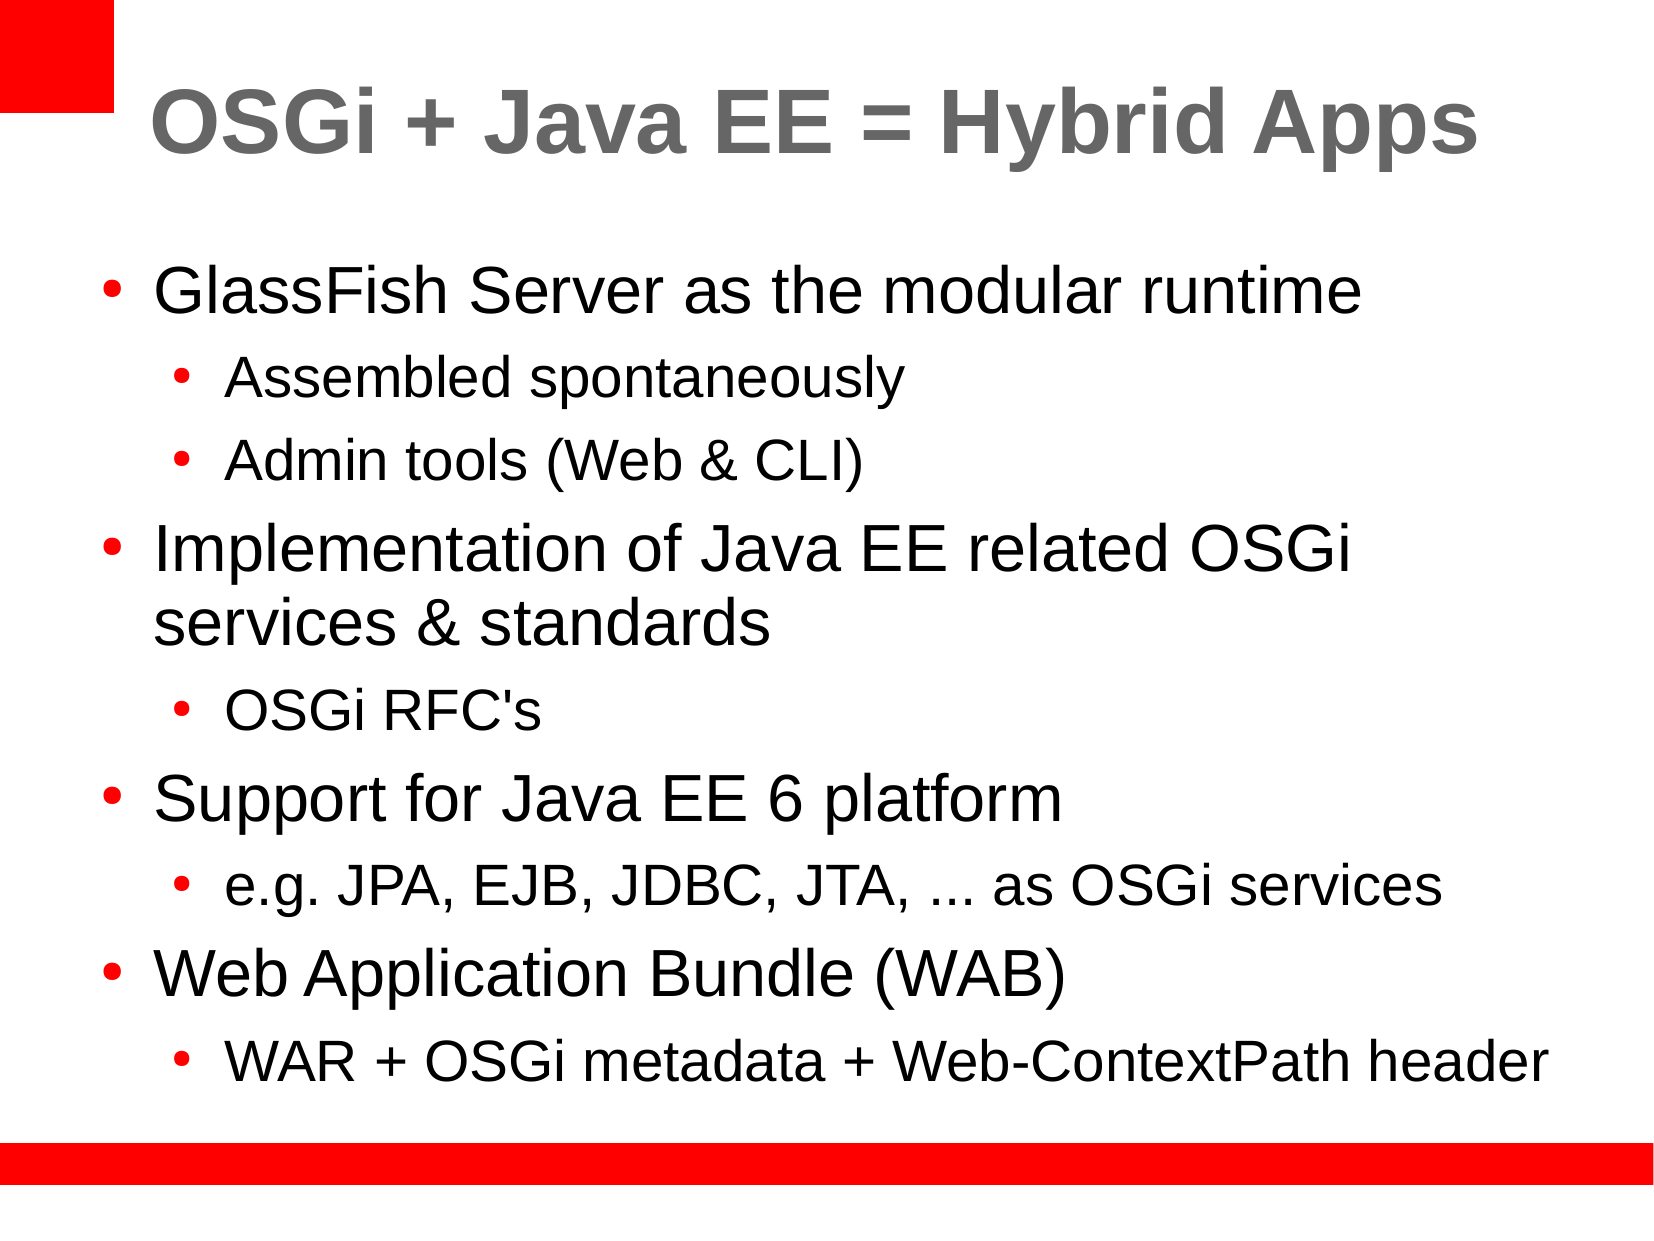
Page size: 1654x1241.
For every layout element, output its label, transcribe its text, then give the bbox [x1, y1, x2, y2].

picture [0, 0, 114, 113]
title OSGi + Java EE = Hybrid Apps [149, 31, 1595, 212]
list GlassFish Server as the modular runtime Assembled spontaneously Admin tools (Web & CLI) Implementation of Java EE related OSGi services & standards OSGi RFC's Support for Java EE 6 platform e.g. JPA, EJB, JDBC, JTA, ... as OSGi services Web Application Bundle (WAB) WAR + OSGi metadata + Web-ContextPath header [82, 252, 1571, 1109]
picture [0, 1143, 1654, 1185]
